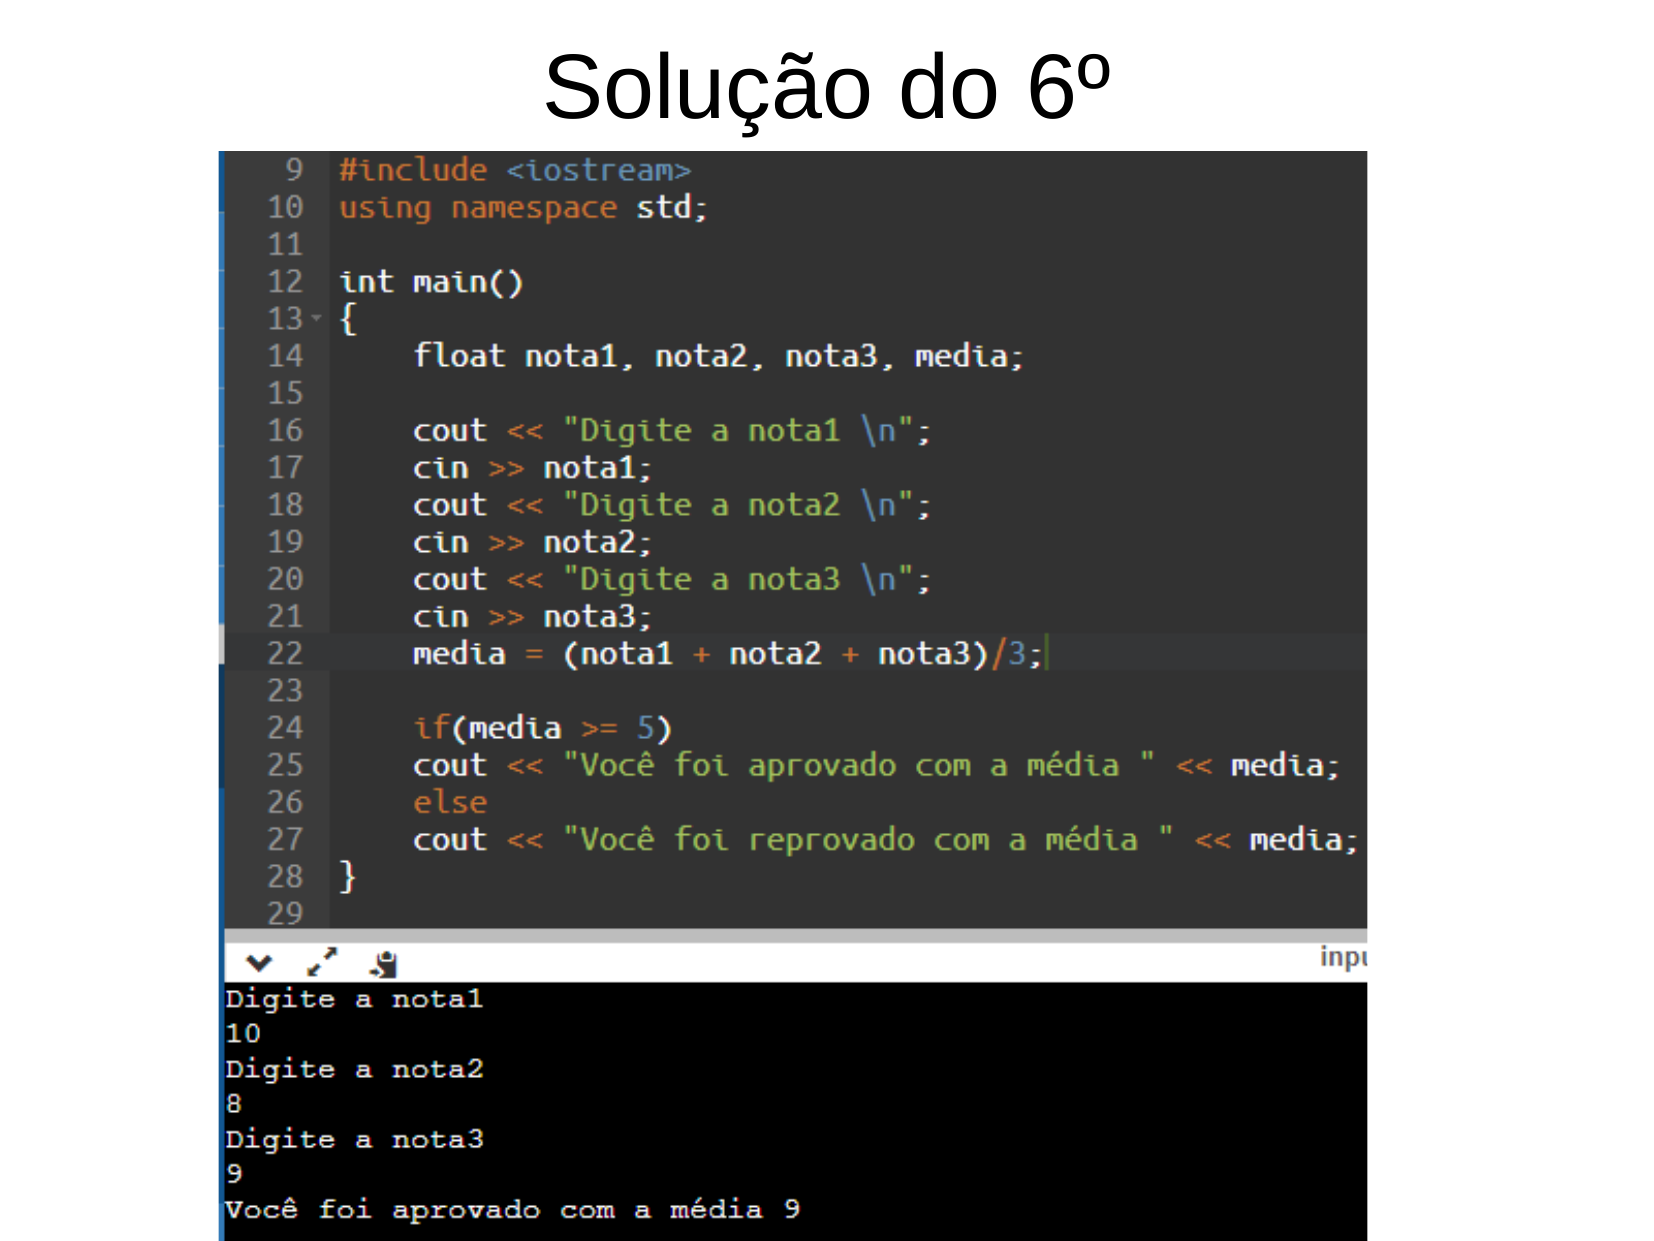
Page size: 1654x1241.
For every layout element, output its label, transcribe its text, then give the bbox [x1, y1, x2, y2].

picture [218, 151, 1368, 1241]
title Solução do 6º [82, 17, 1571, 157]
